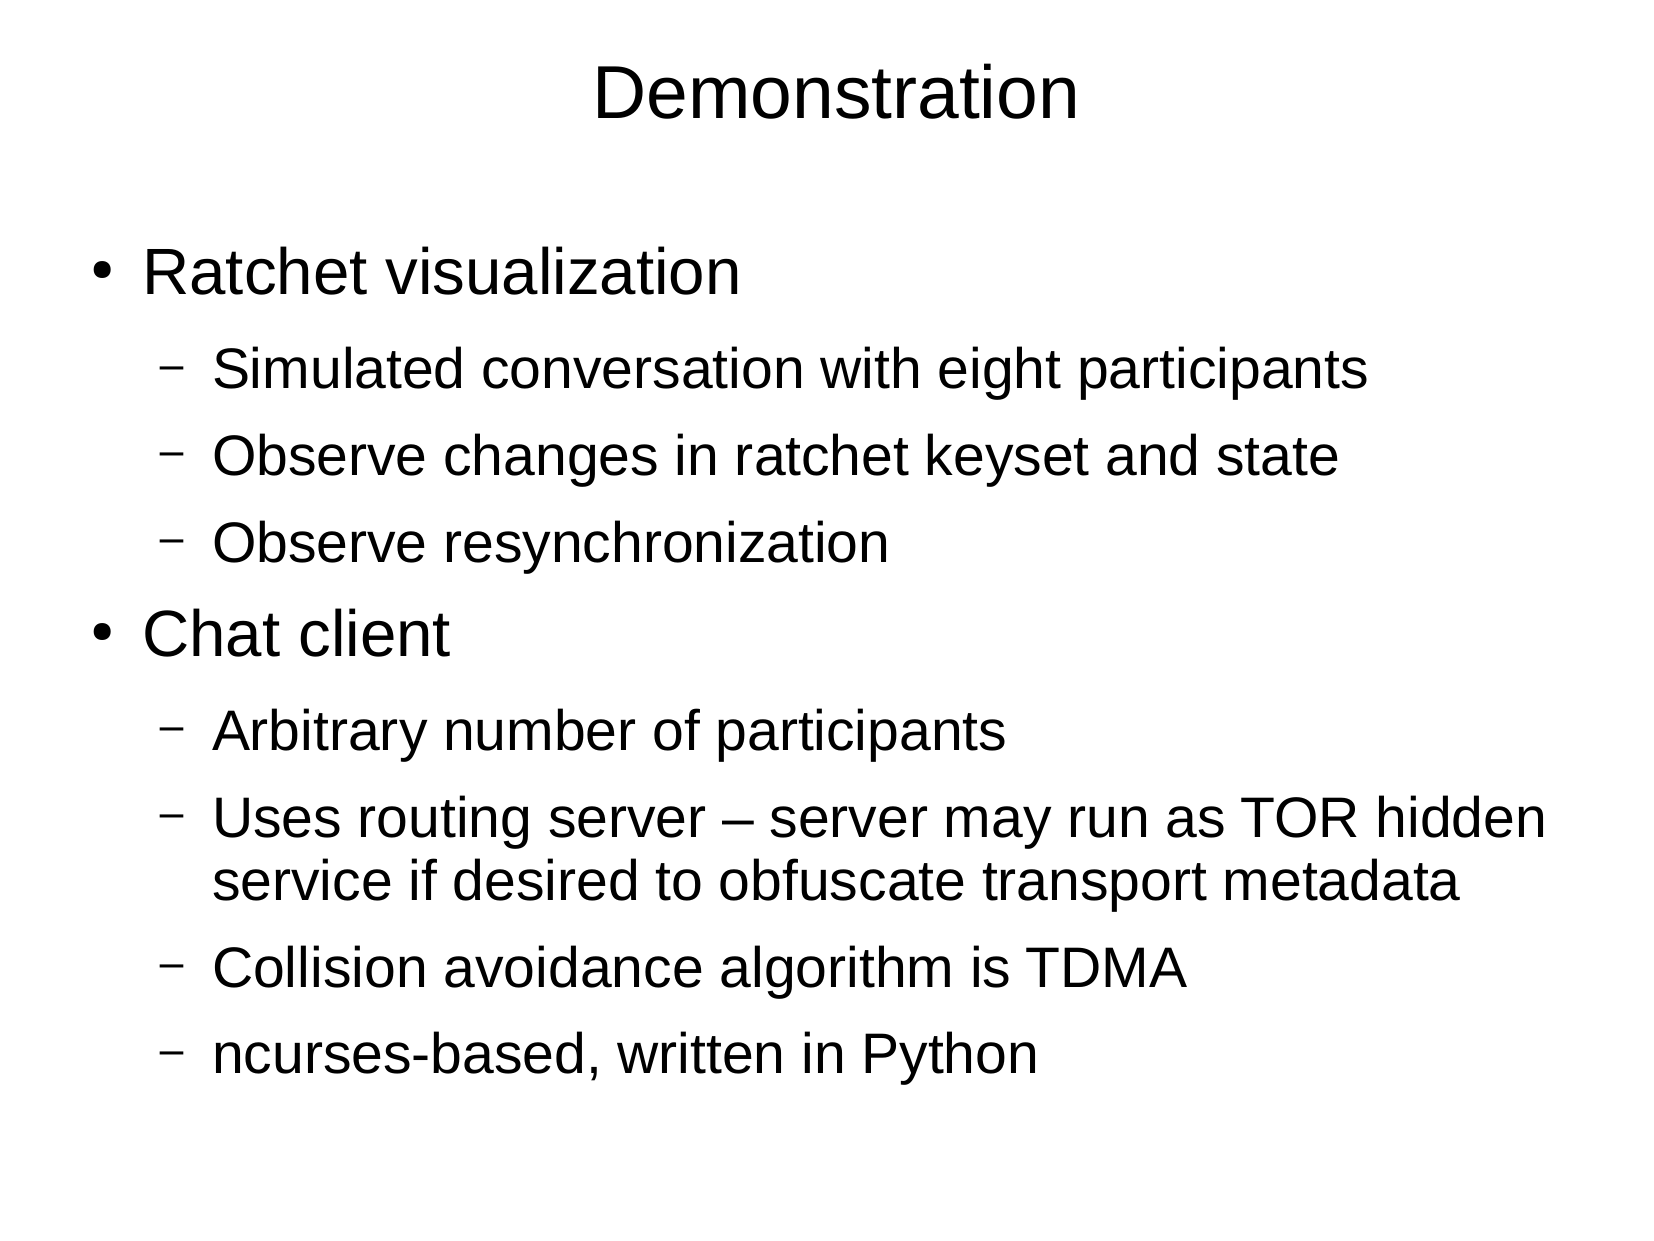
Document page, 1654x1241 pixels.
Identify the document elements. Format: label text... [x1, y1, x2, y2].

list Ratchet visualization Simulated conversation with eight participants Observe changes in ratchet keyset and state Observe resynchronization Chat client Arbitrary number of participants Uses routing server – server may run as TOR hidden service if desired to obfuscate transport metadata Collision avoidance algorithm is TDMA ncurses-based, written in Python [73, 235, 1562, 1162]
title Demonstration [92, 0, 1581, 196]
